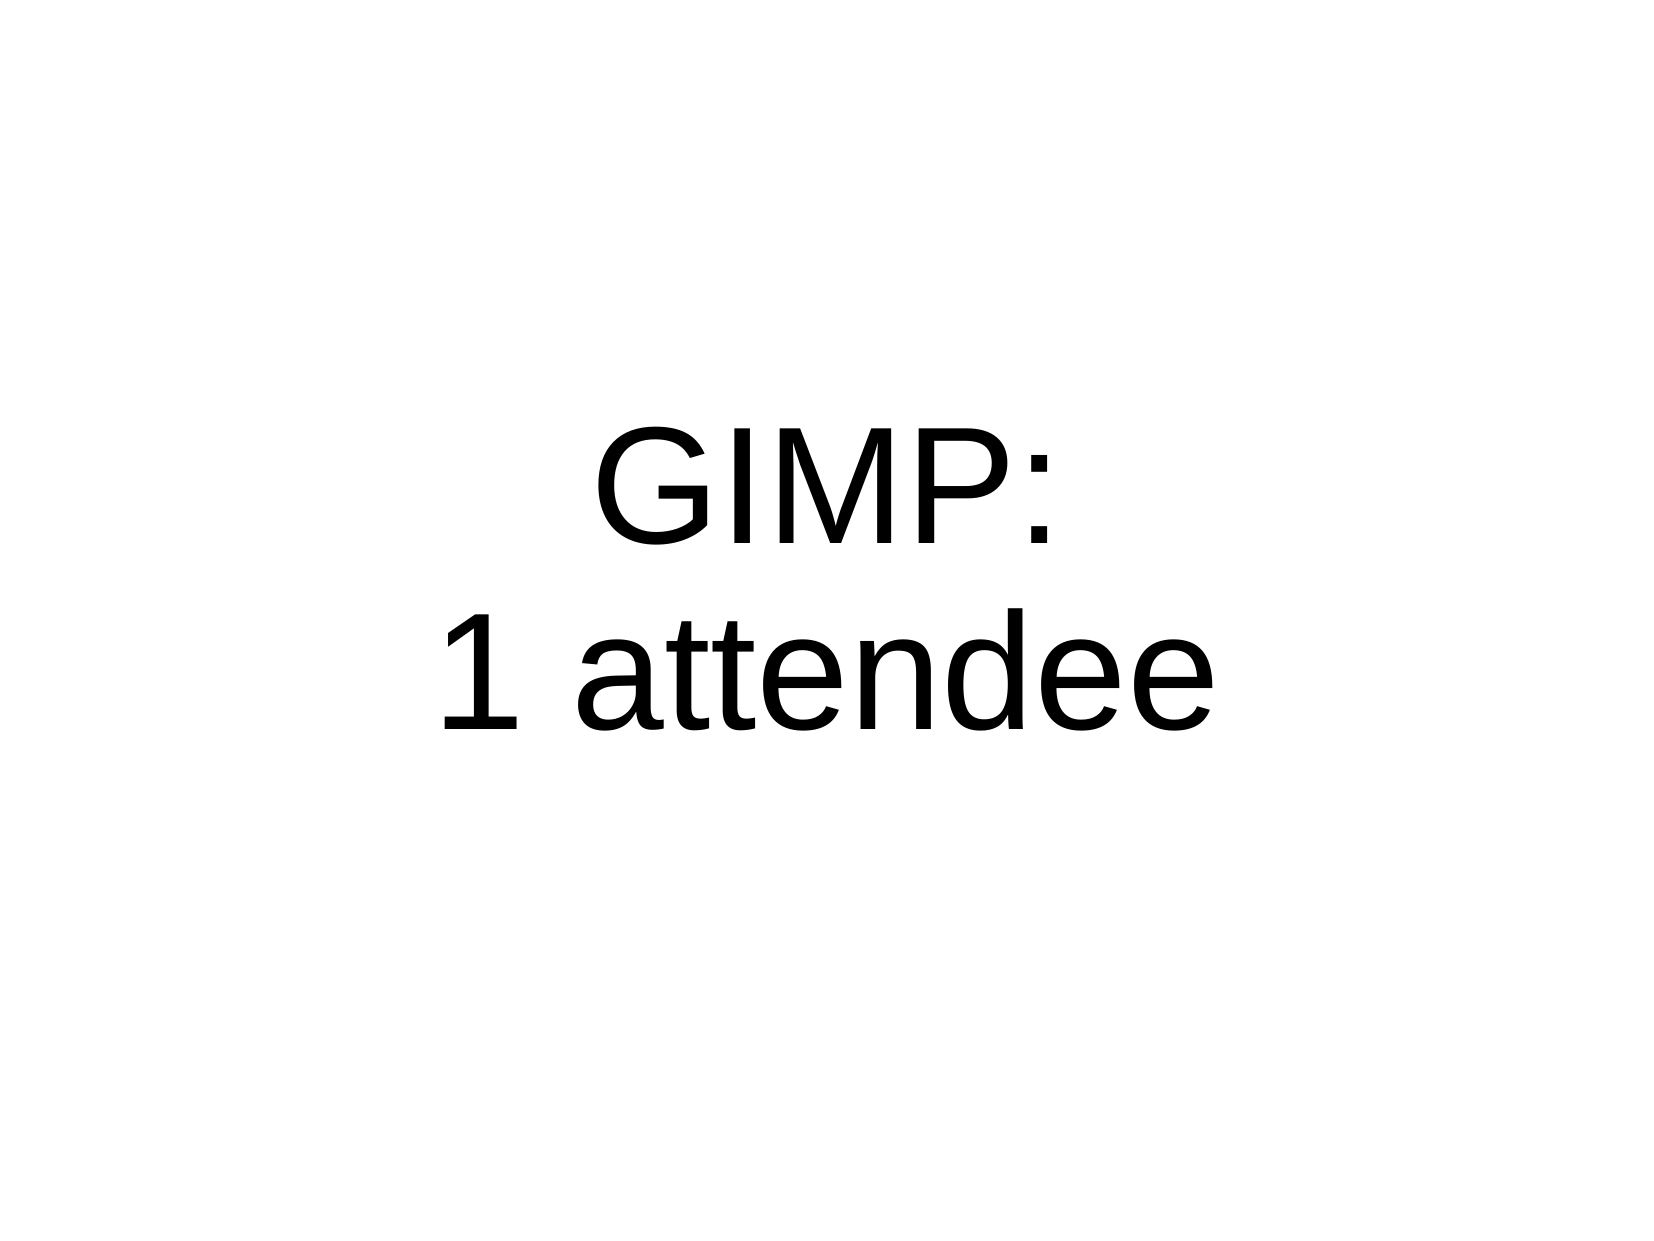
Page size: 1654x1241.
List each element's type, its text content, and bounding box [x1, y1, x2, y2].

subtitle GIMP: 1 attendee [82, 56, 1571, 1102]
